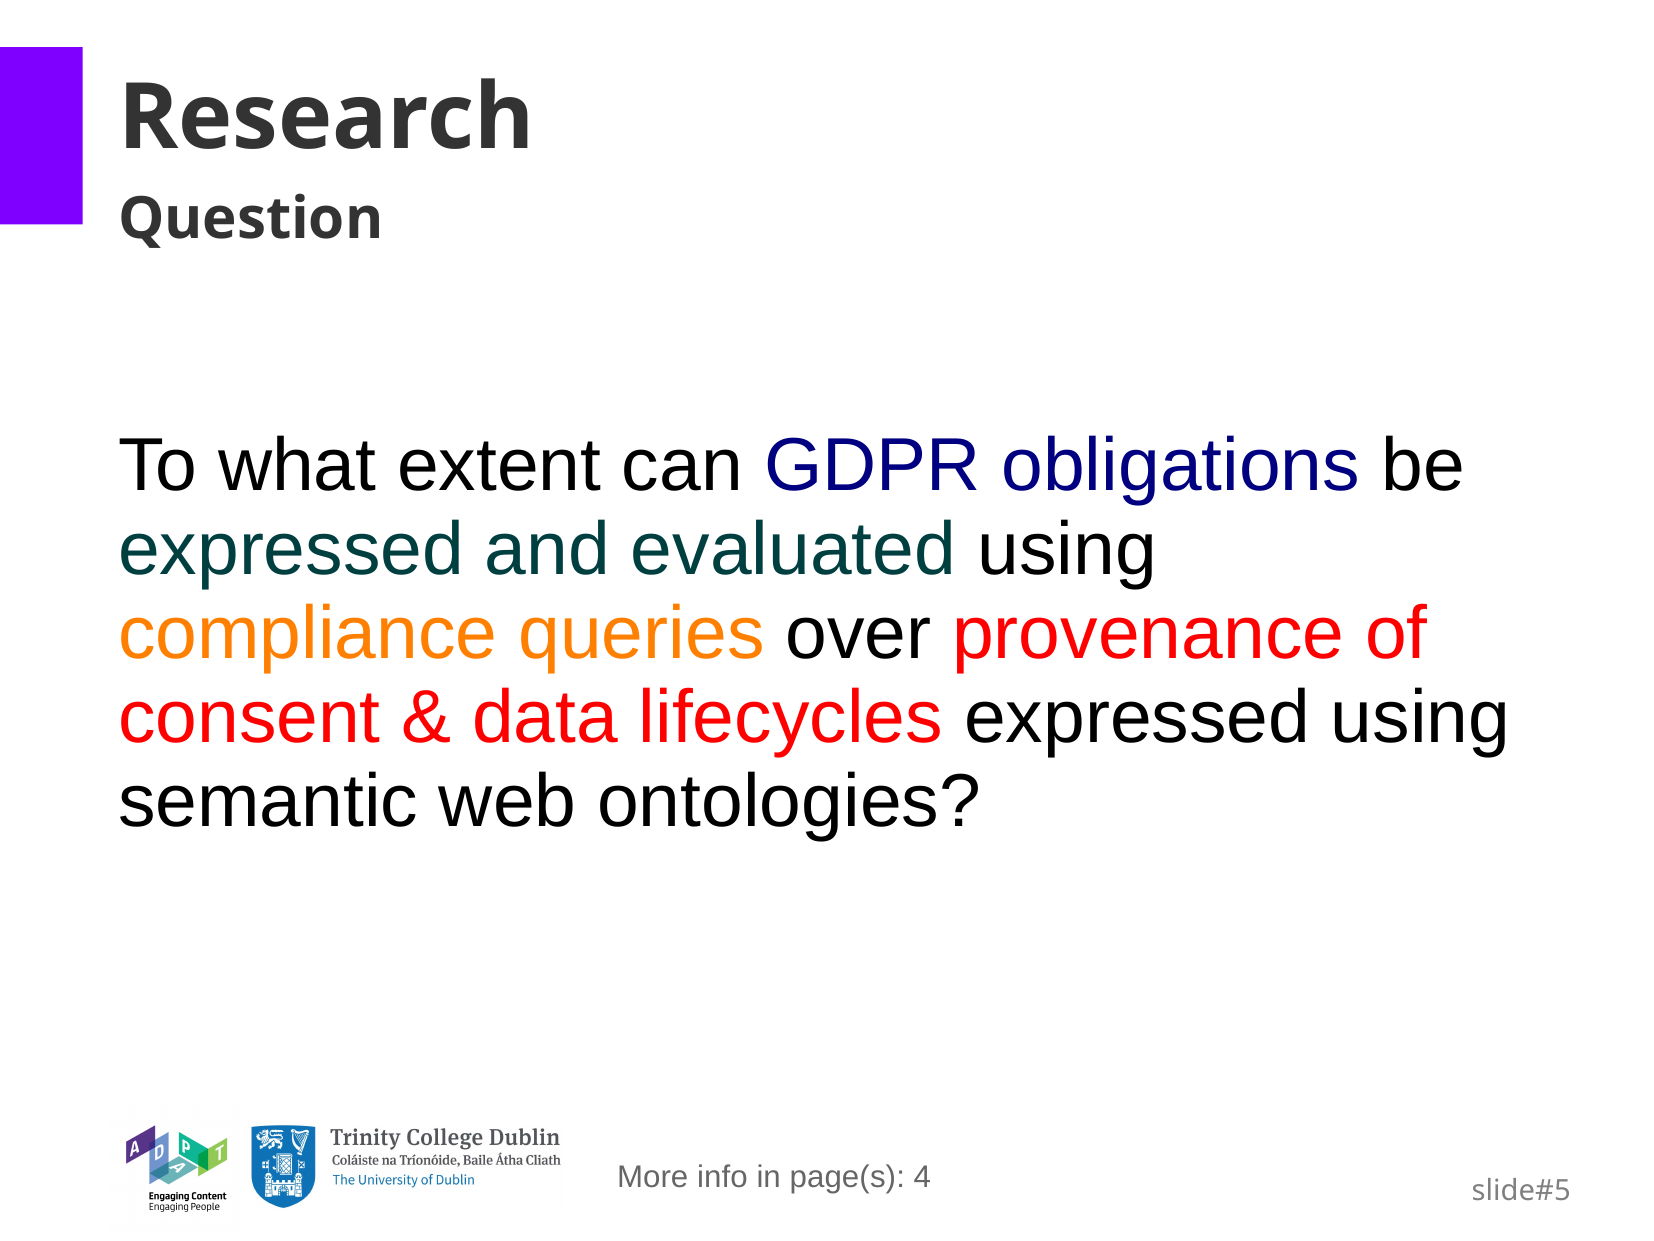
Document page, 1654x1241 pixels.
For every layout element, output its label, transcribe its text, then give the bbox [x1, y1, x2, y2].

subtitle To what extent can GDPR obligations be expressed and evaluated using compliance queries over provenance of consent & data lifecycles expressed using semantic web ontologies? [118, 272, 1536, 993]
picture [106, 1098, 247, 1239]
title Research Question [118, 49, 1571, 257]
picture [248, 1122, 564, 1211]
text_box More info in page(s): 4 [602, 1151, 1418, 1202]
